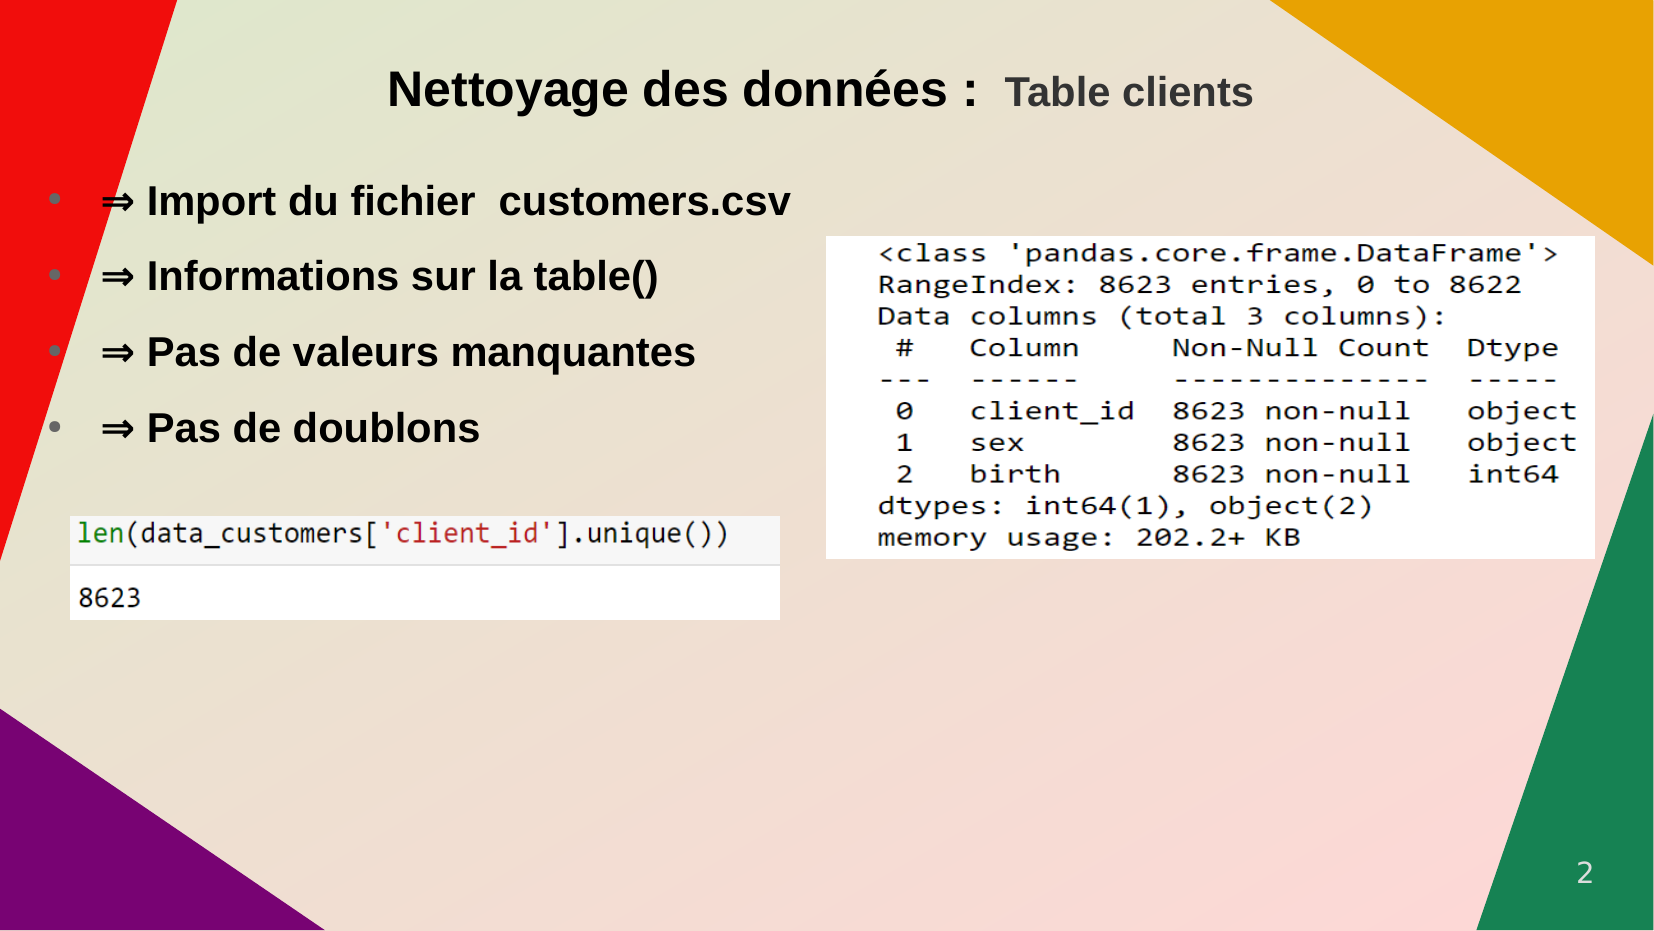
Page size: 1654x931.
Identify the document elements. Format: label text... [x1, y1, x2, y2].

title Nettoyage des données : Table clients [118, 59, 1536, 119]
list ⇒ Import du fichier customers.csv ⇒ Informations sur la table() ⇒ Pas de valeurs manquantes ⇒ Pas de doublons [29, 177, 1595, 886]
picture [826, 236, 1595, 559]
picture [70, 516, 780, 620]
